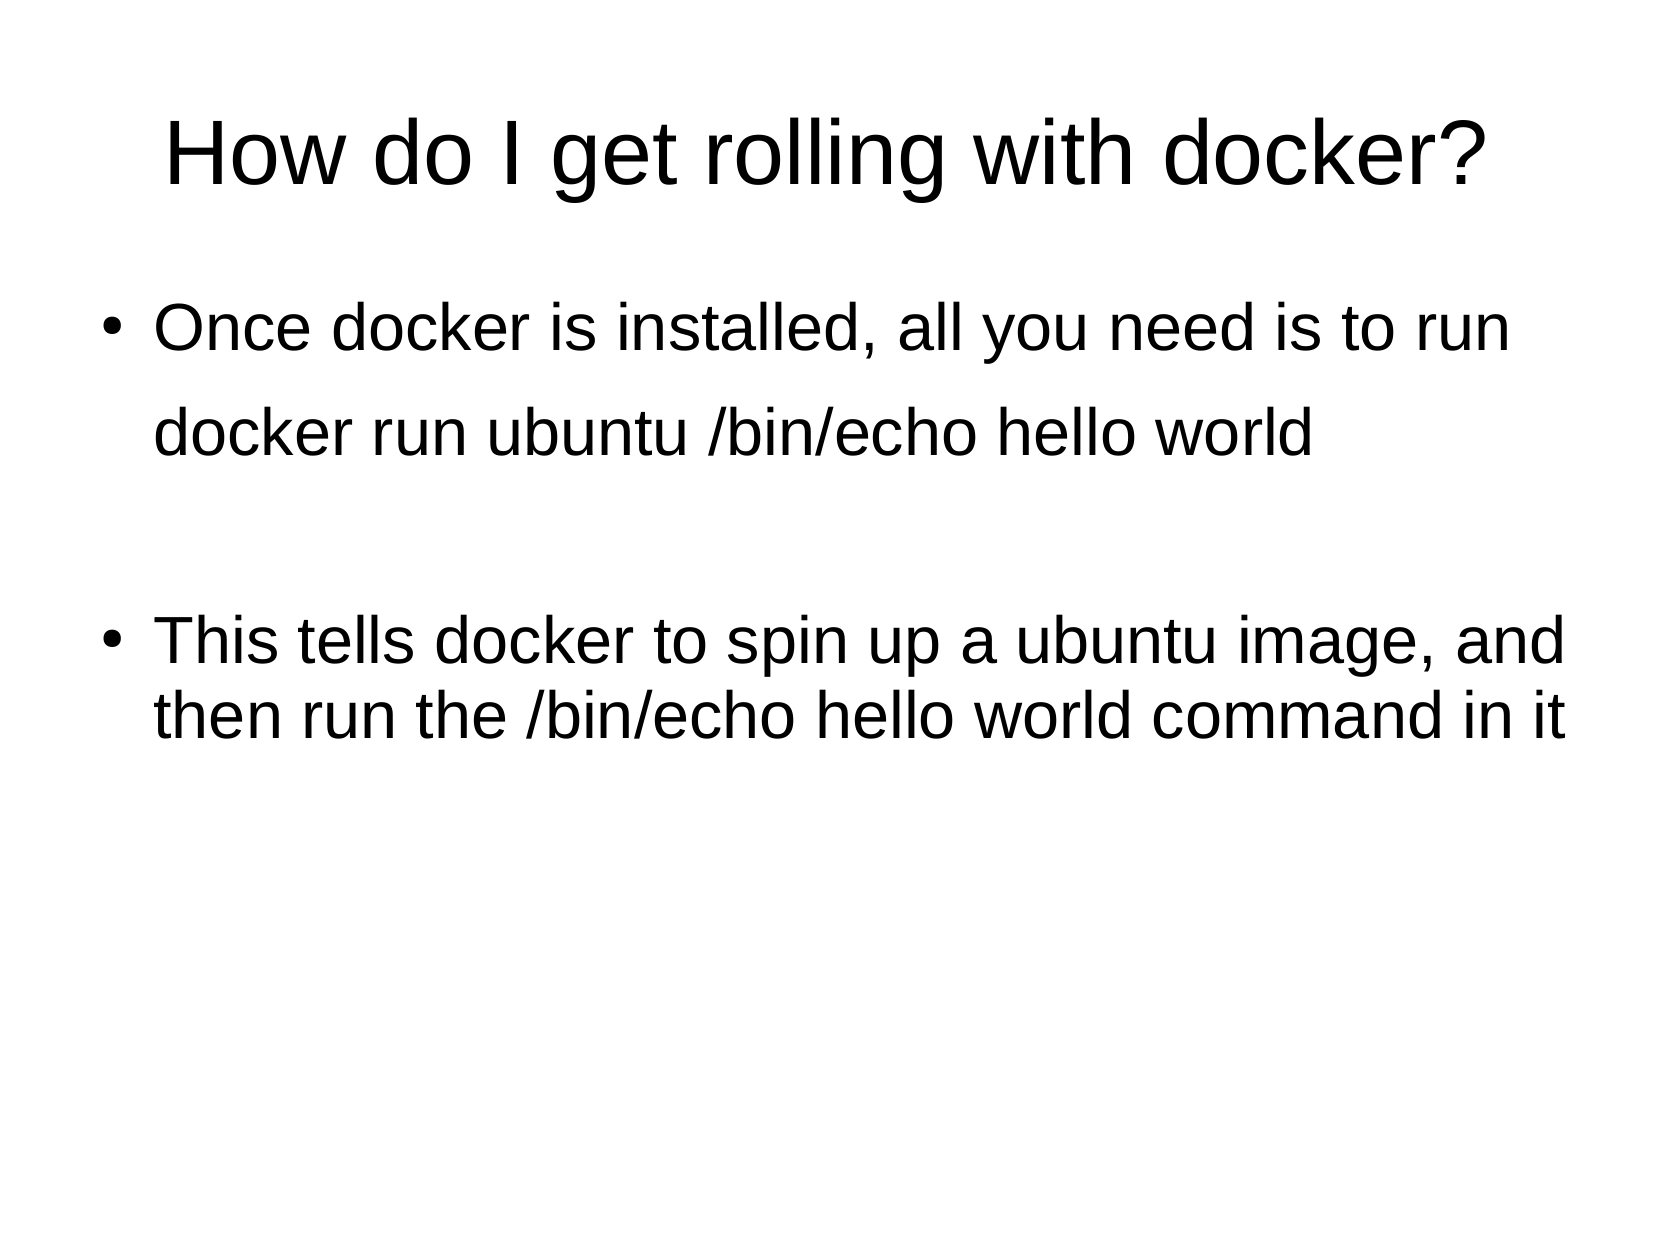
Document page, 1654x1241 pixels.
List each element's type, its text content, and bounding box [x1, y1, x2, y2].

list Once docker is installed, all you need is to run docker run ubuntu /bin/echo hello world This tells docker to spin up a ubuntu image, and then run the /bin/echo hello world command in it [82, 290, 1571, 1010]
title How do I get rolling with docker? [82, 49, 1571, 257]
